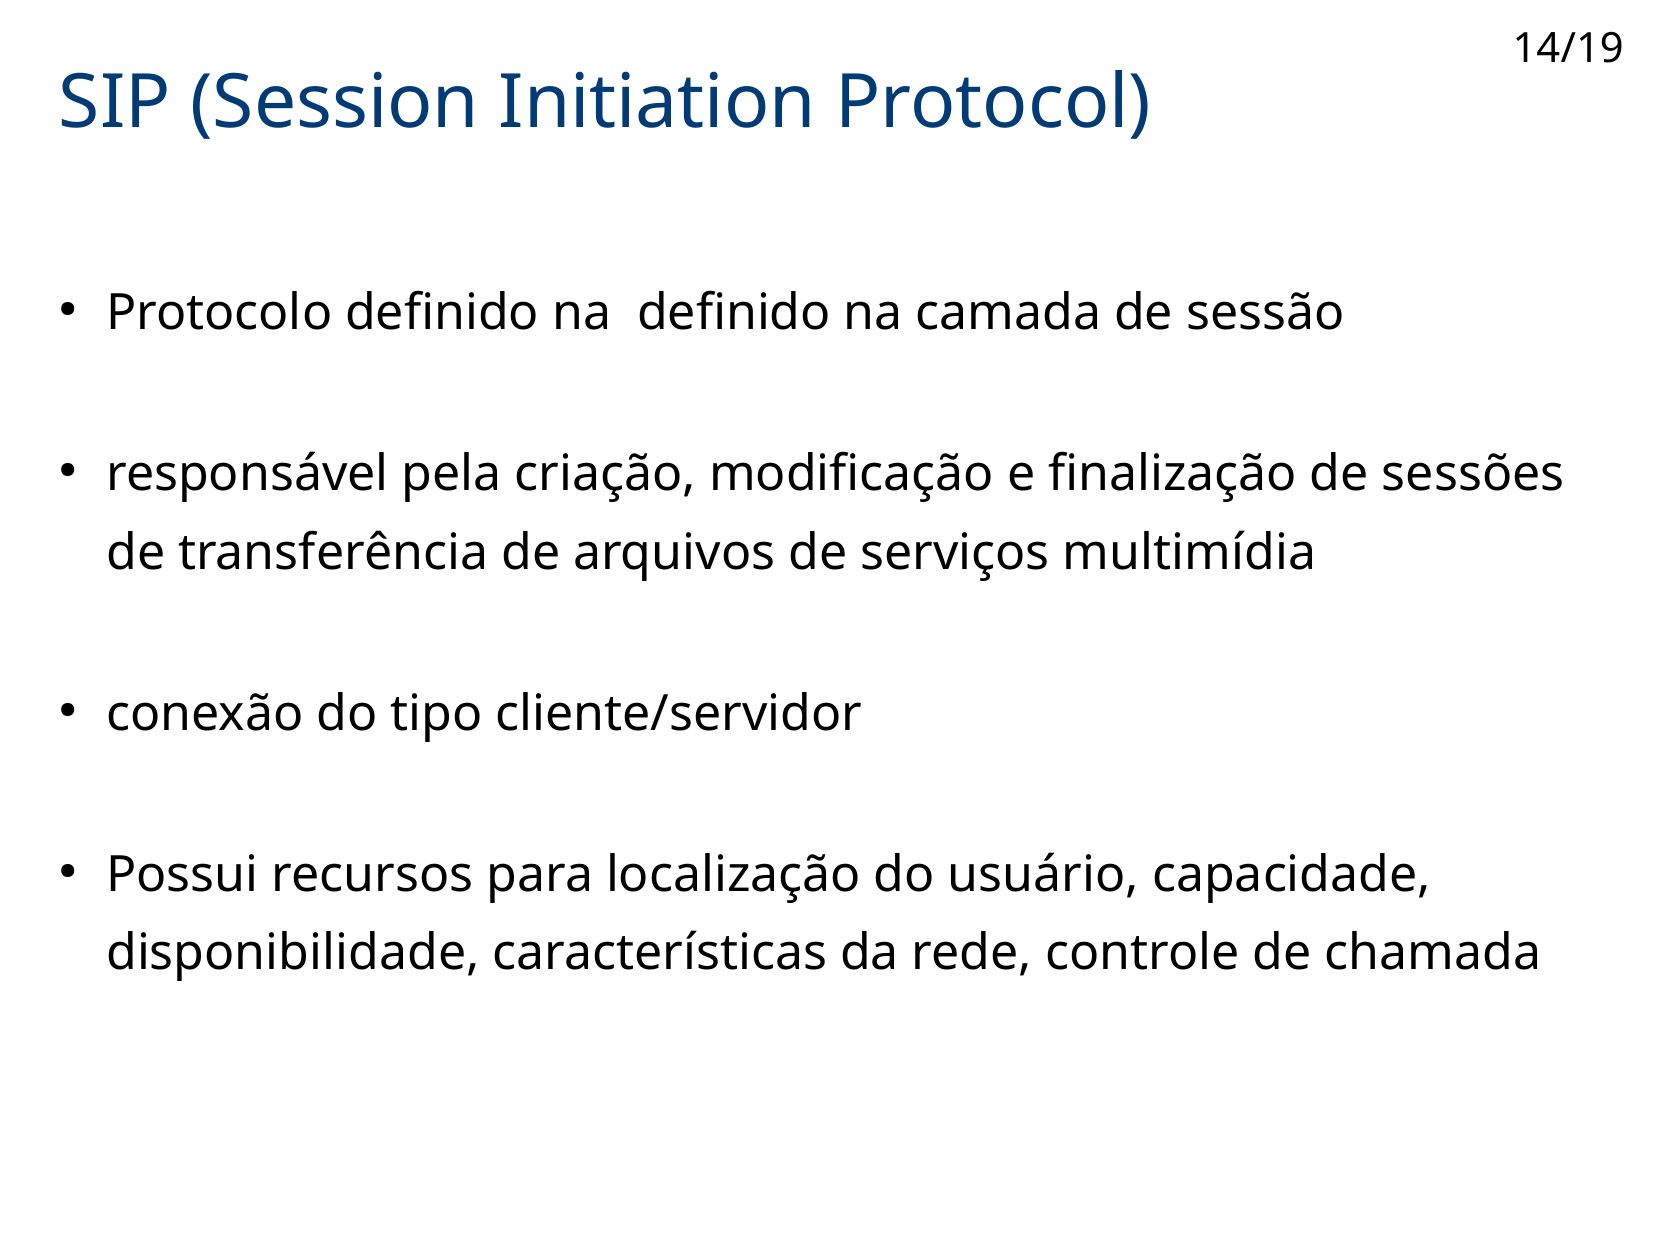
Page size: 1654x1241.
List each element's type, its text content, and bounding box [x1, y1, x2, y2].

list Protocolo definido na definido na camada de sessão responsável pela criação, modificação e finalização de sessões de transferência de arquivos de serviços multimídia conexão do tipo cliente/servidor Possui recursos para localização do usuário, capacidade, disponibilidade, características da rede, controle de chamada [59, 265, 1625, 1211]
title SIP (Session Initiation Protocol) [59, 47, 1625, 166]
